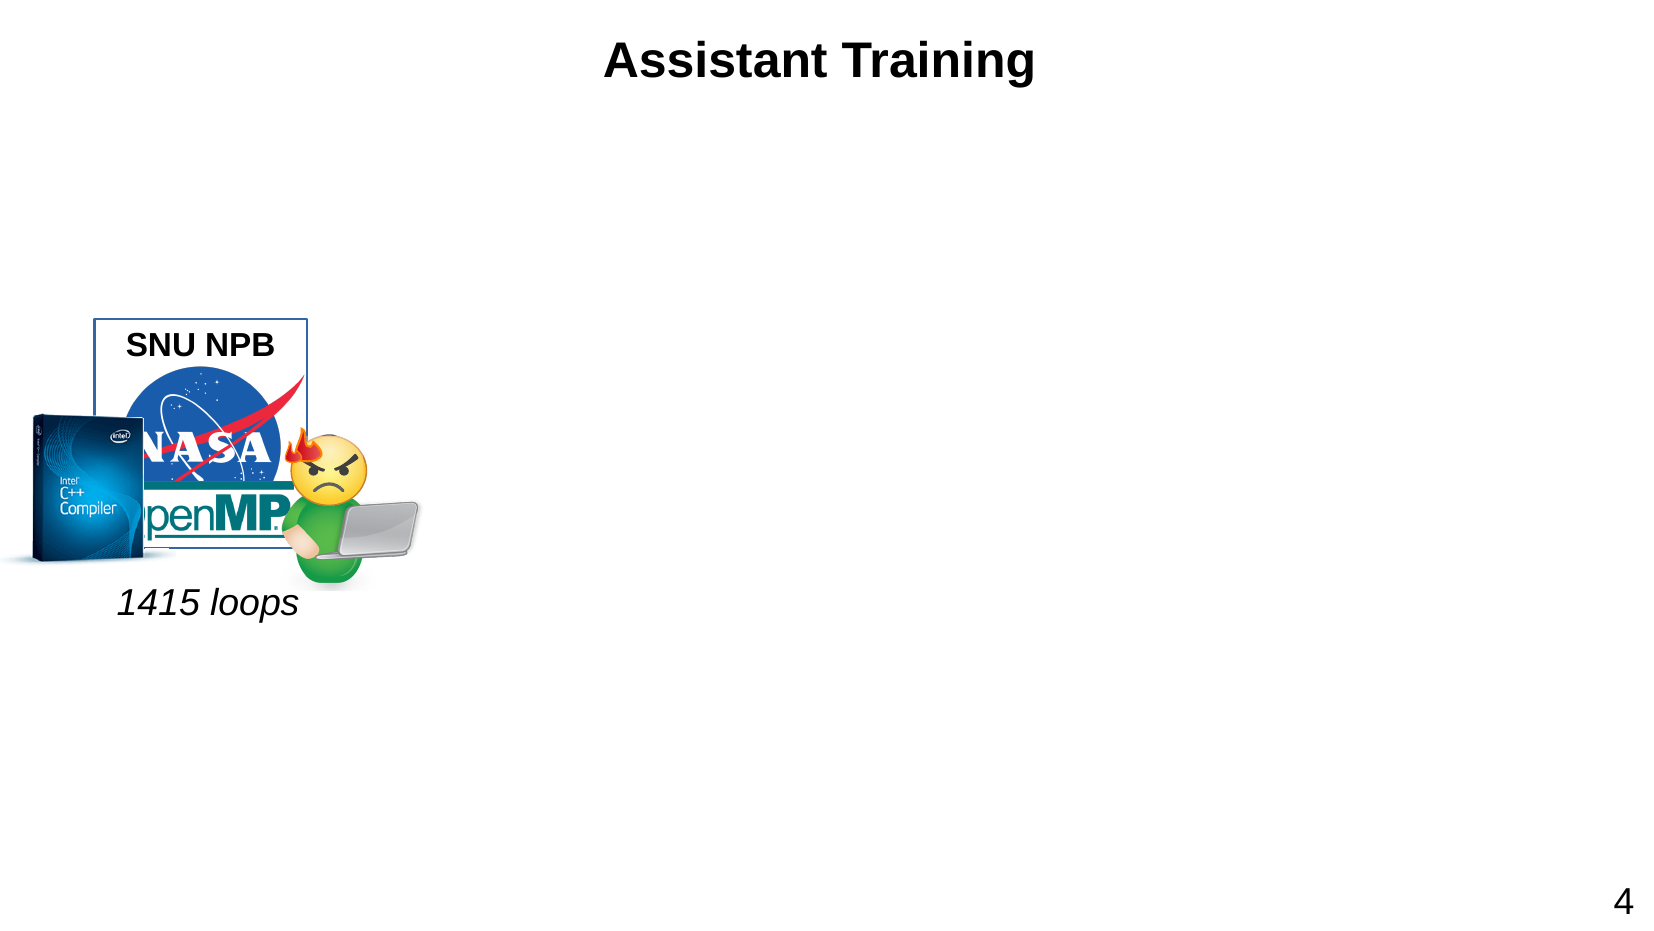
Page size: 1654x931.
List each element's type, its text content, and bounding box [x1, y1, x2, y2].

text_box 4 [1594, 873, 1654, 931]
picture [0, 365, 426, 591]
text_box 1415 loops [95, 566, 321, 638]
text_box SNU NPB [106, 320, 296, 371]
text_box Assistant Training [0, 2, 1654, 119]
